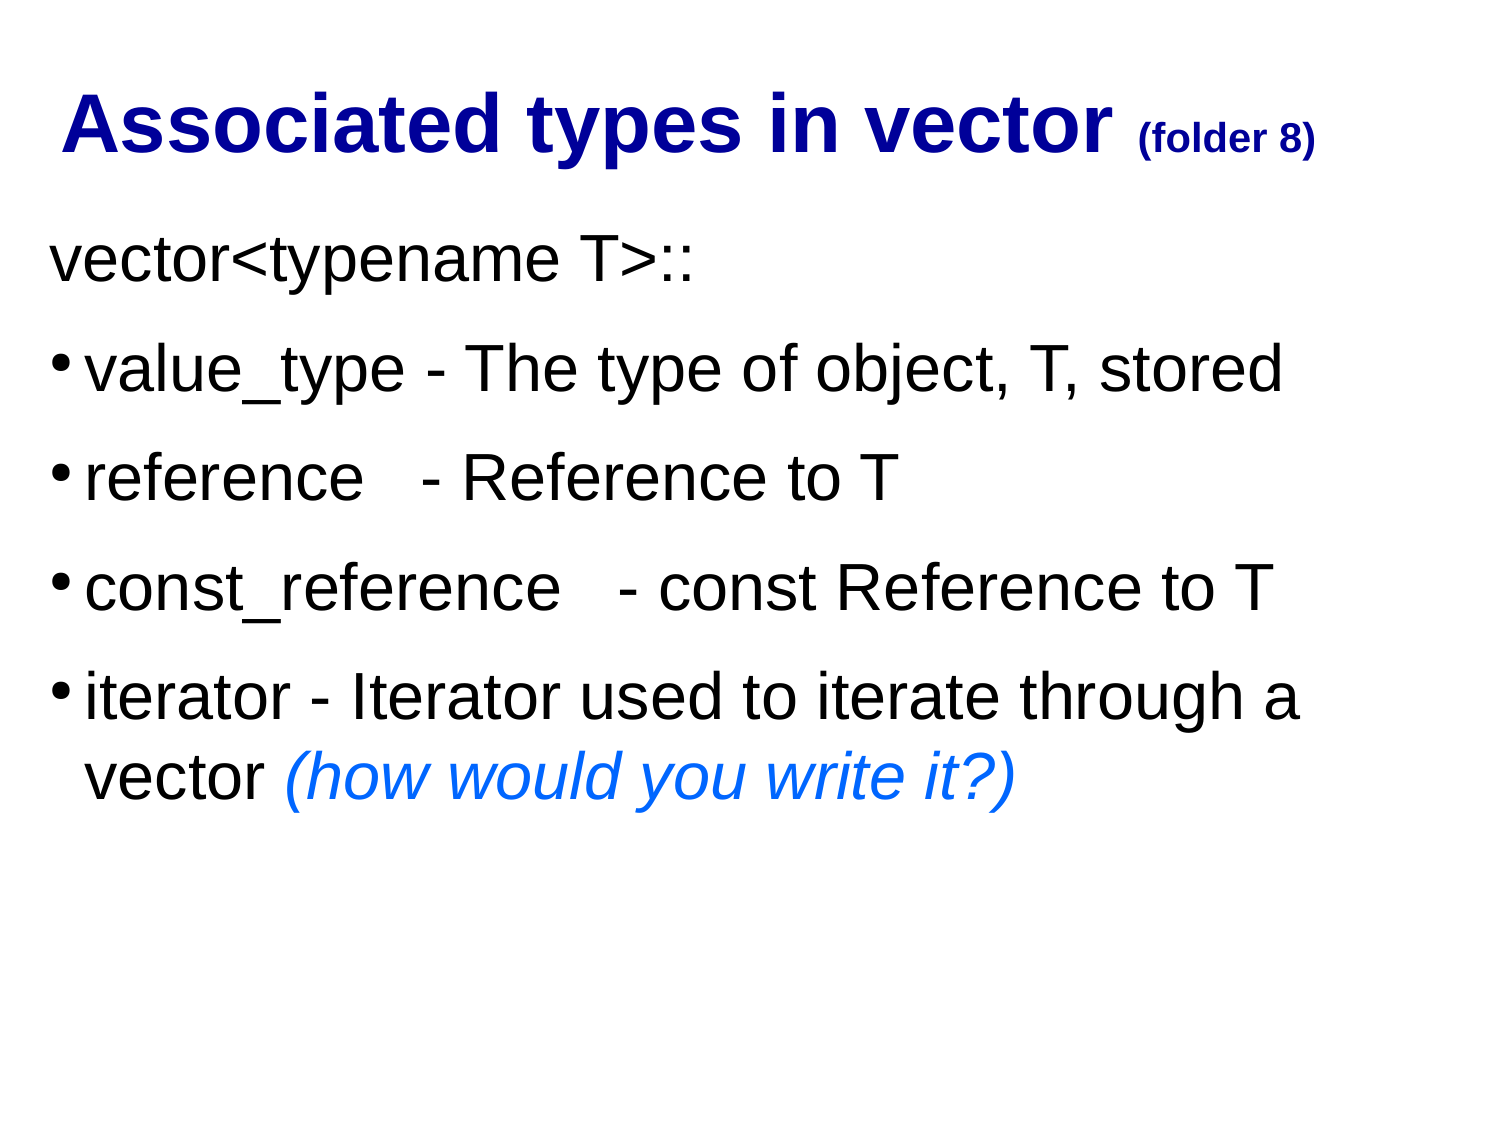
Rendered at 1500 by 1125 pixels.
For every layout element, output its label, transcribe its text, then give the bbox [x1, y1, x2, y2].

title Associated types in vector (folder 8) [60, 24, 1468, 213]
list vector<typename T>:: value_type - The type of object, T, stored reference - Reference to T const_reference - const Reference to T iterator - Iterator used to iterate through a vector (how would you write it?) [49, 215, 1468, 1059]
